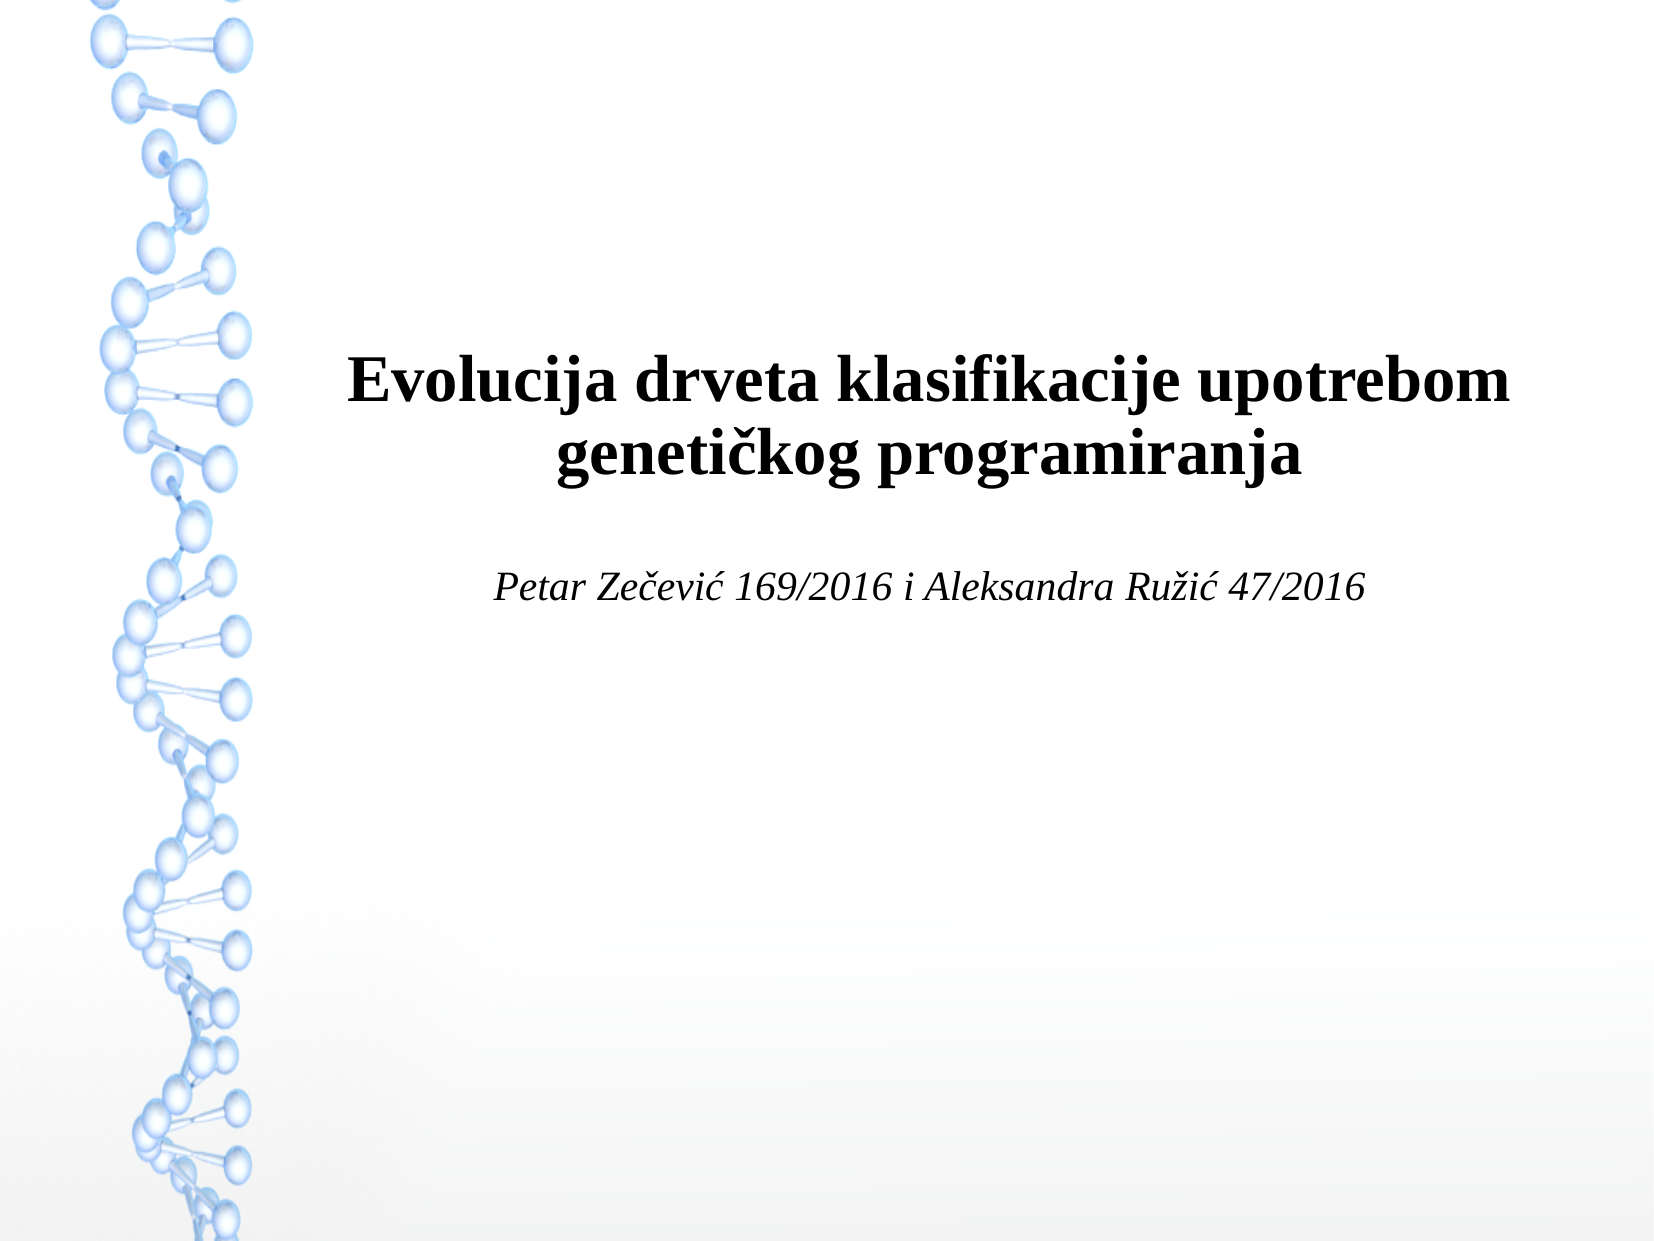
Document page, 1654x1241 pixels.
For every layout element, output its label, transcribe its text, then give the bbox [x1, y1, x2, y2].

subtitle Evolucija drveta klasifikacije upotrebom genetičkog programiranja Petar Zečević 169/2016 i Aleksandra Ružić 47/2016 [265, 47, 1595, 997]
picture [0, 0, 1654, 1241]
